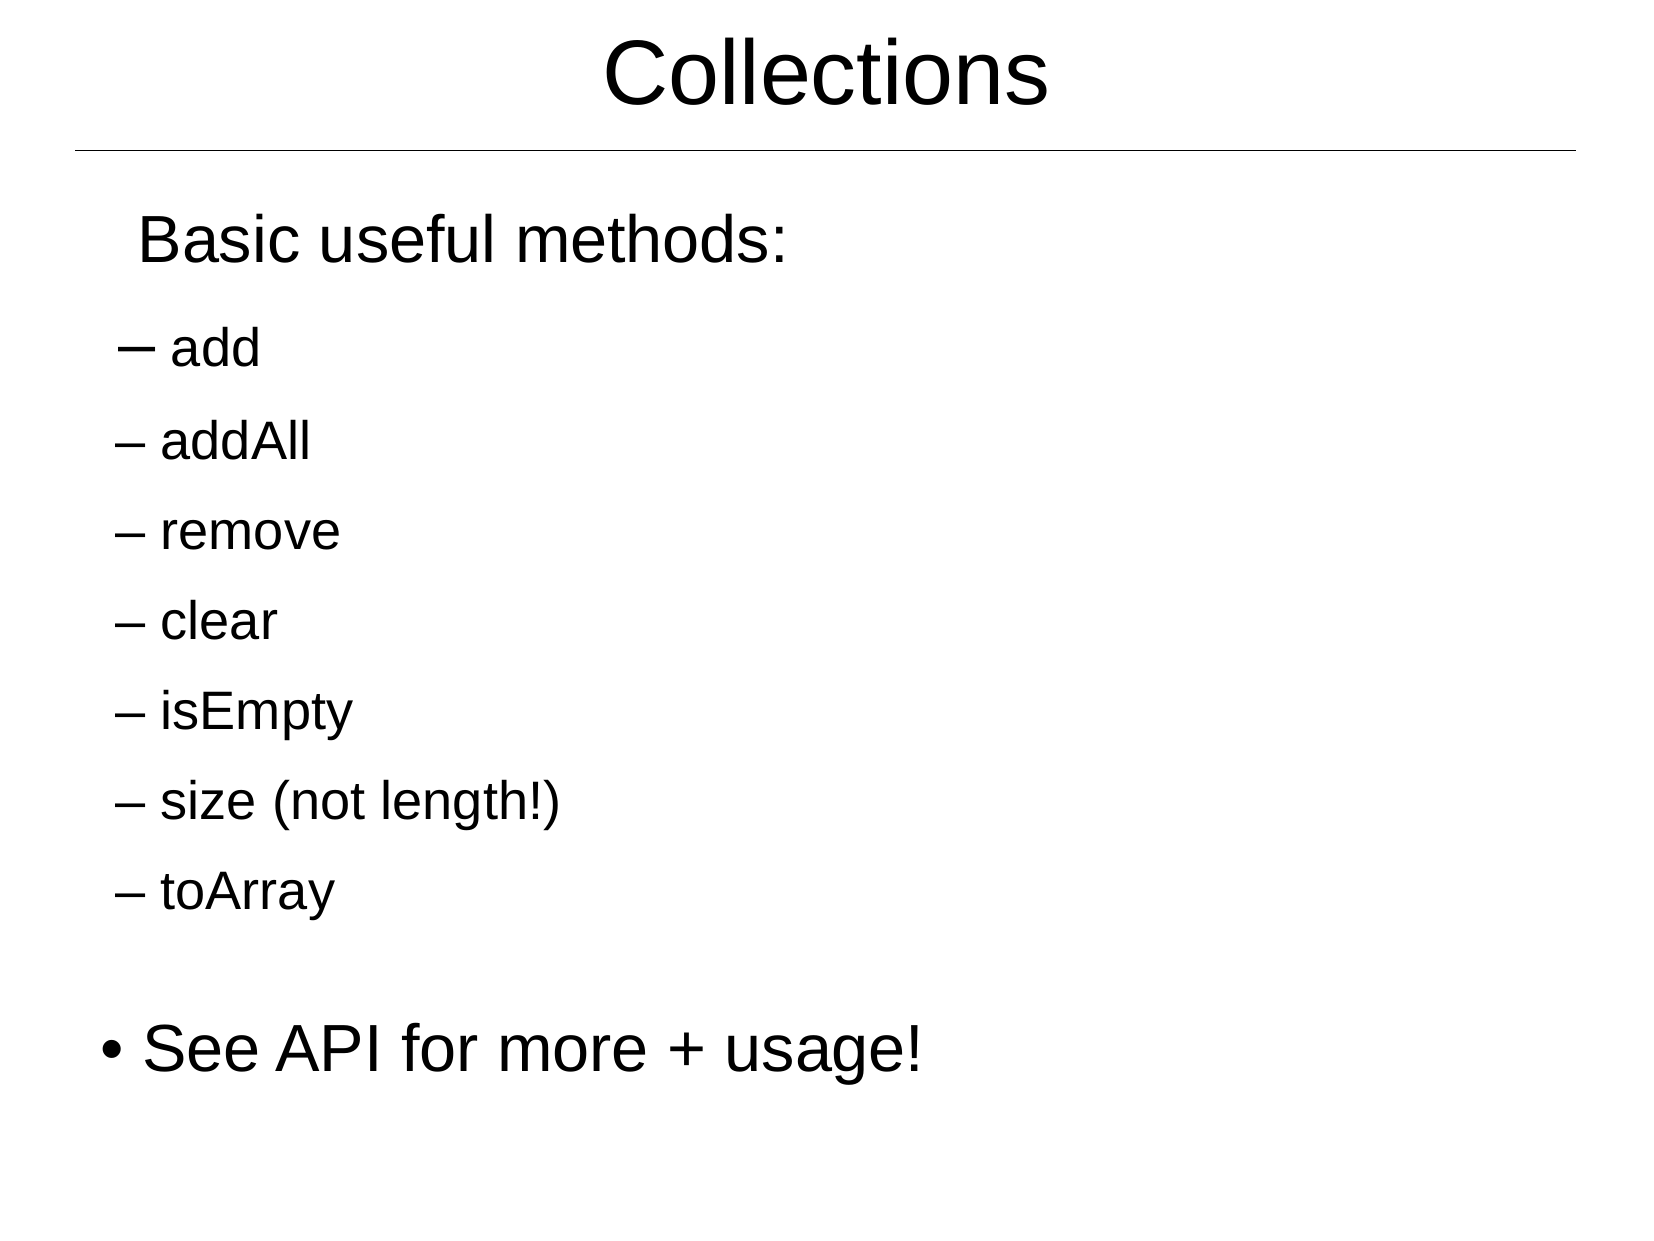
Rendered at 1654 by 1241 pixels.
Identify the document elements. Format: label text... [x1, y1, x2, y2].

title Collections [82, 3, 1571, 143]
list Basic useful methods: – add – addAll – remove – clear – isEmpty – size (not length!) – toArray • See API for more + usage! [82, 201, 1571, 1158]
